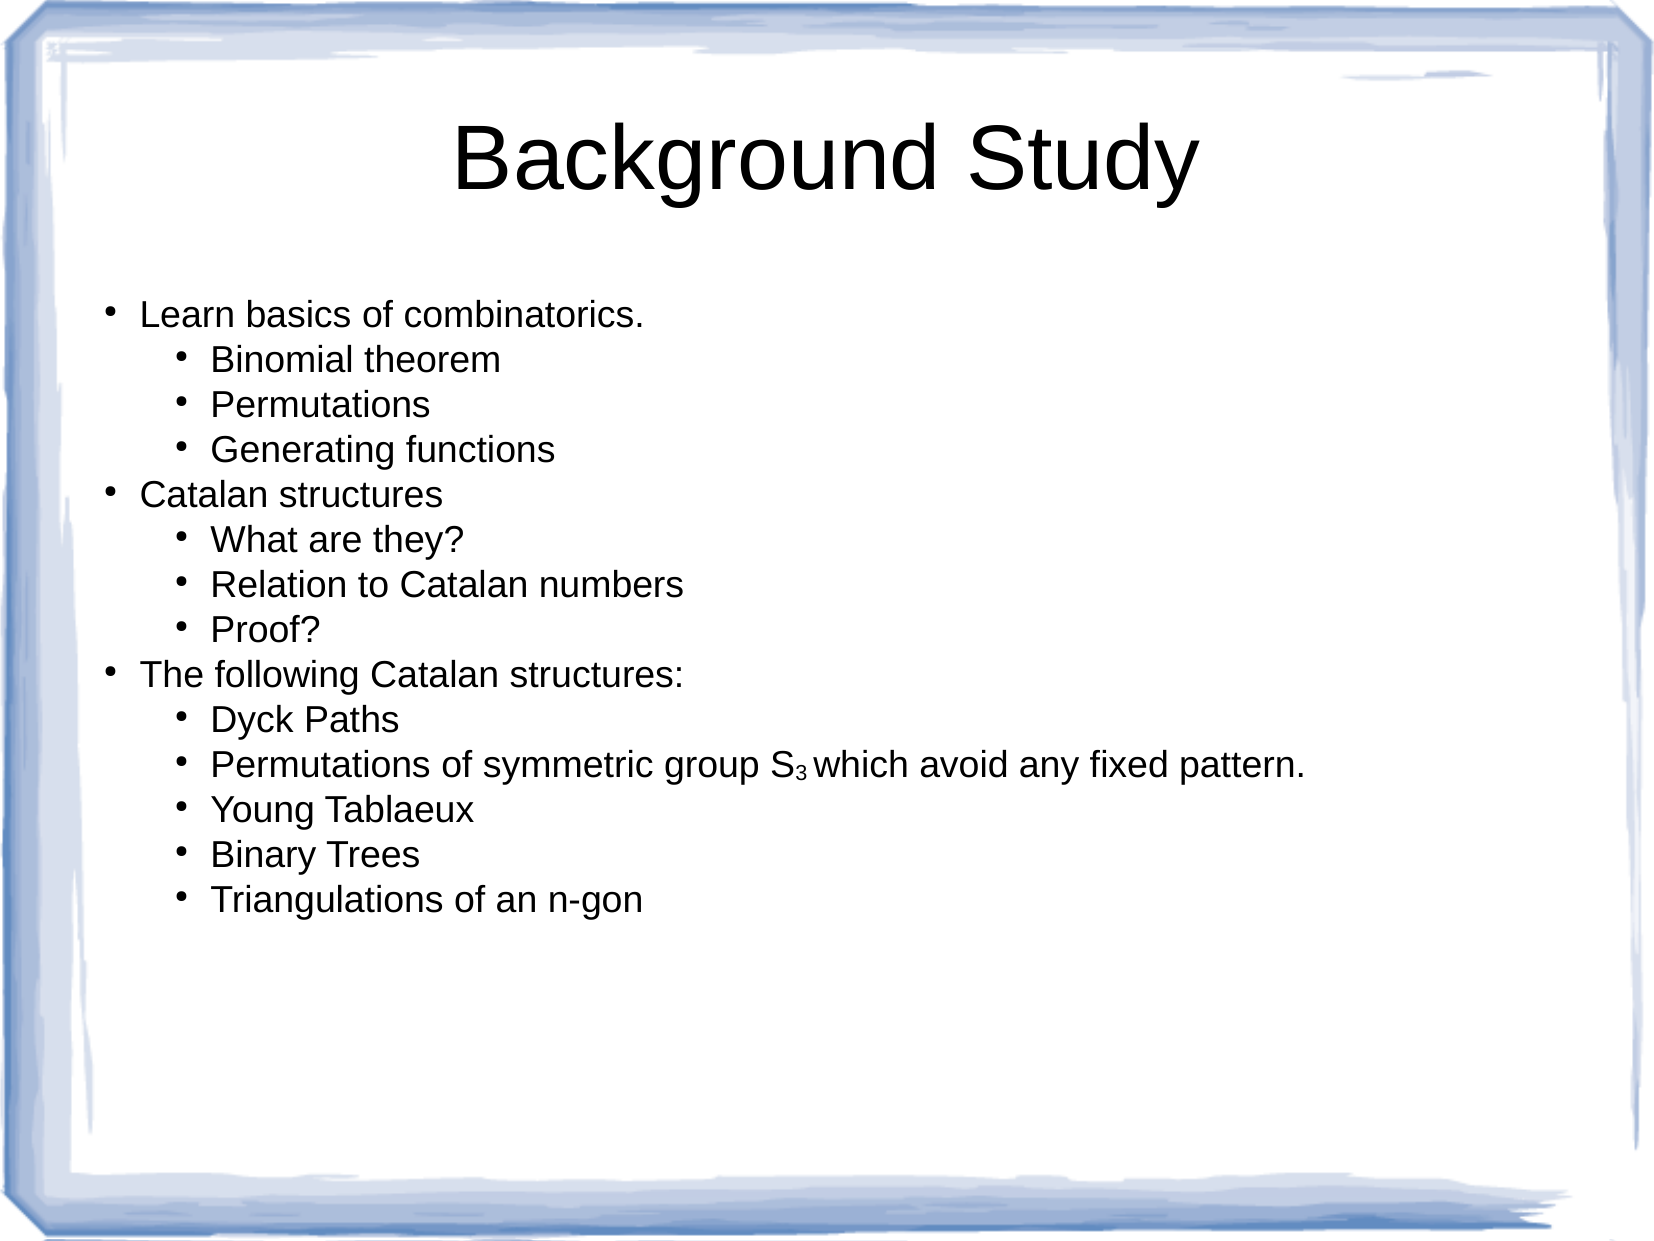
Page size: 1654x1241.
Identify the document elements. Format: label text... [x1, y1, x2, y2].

text_box Learn basics of combinatorics. Binomial theorem Permutations Generating functions Catalan structures What are they? Relation to Catalan numbers Proof? The following Catalan structures: Dyck Paths Permutations of symmetric group S3 which avoid any fixed pattern. Young Tablaeux Binary Trees Triangulations of an n-gon [104, 290, 1560, 1010]
picture [0, 0, 1654, 1241]
text_box Background Study [82, 49, 1571, 257]
